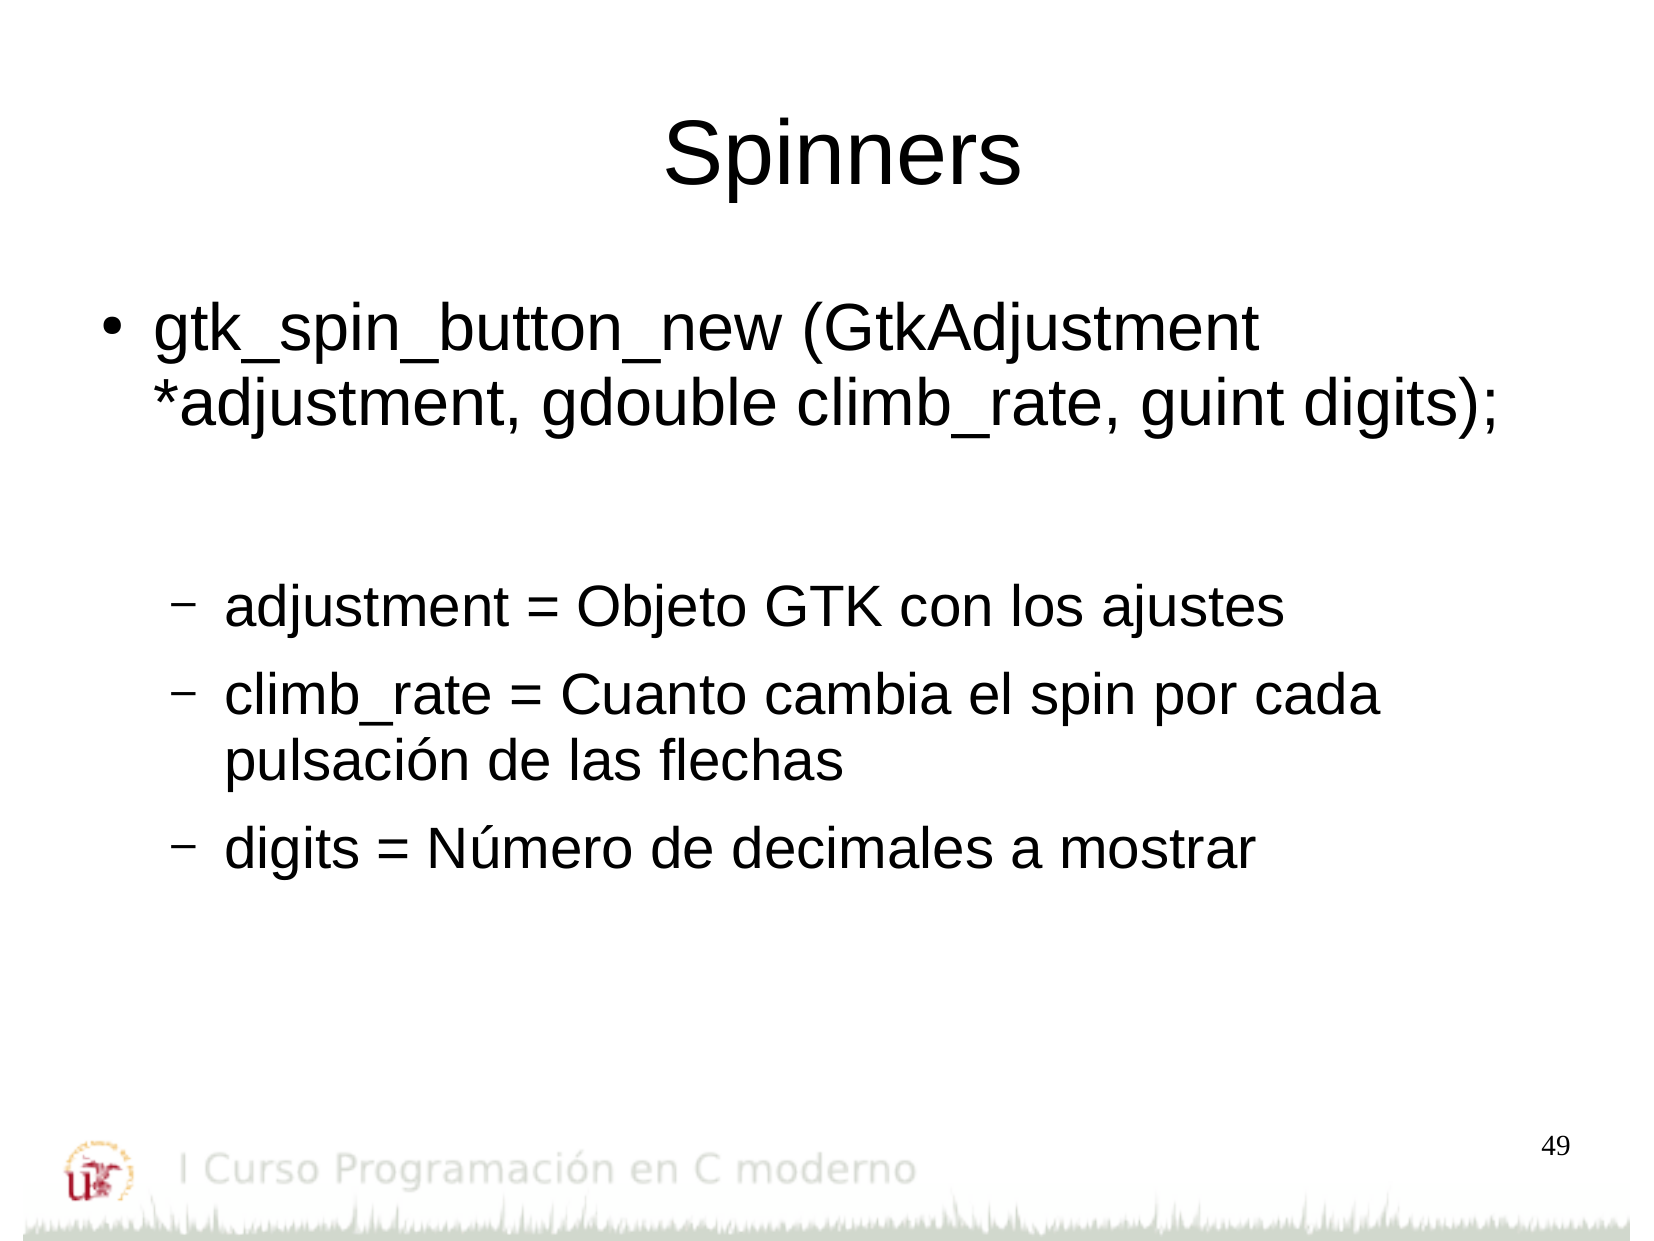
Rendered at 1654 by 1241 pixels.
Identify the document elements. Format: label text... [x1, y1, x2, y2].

list gtk_spin_button_new (GtkAdjustment *adjustment, gdouble climb_rate, guint digits); adjustment = Objeto GTK con los ajustes climb_rate = Cuanto cambia el spin por cada pulsación de las flechas digits = Número de decimales a mostrar [82, 290, 1538, 1010]
picture [23, 1136, 1630, 1241]
title Spinners [82, 49, 1571, 257]
